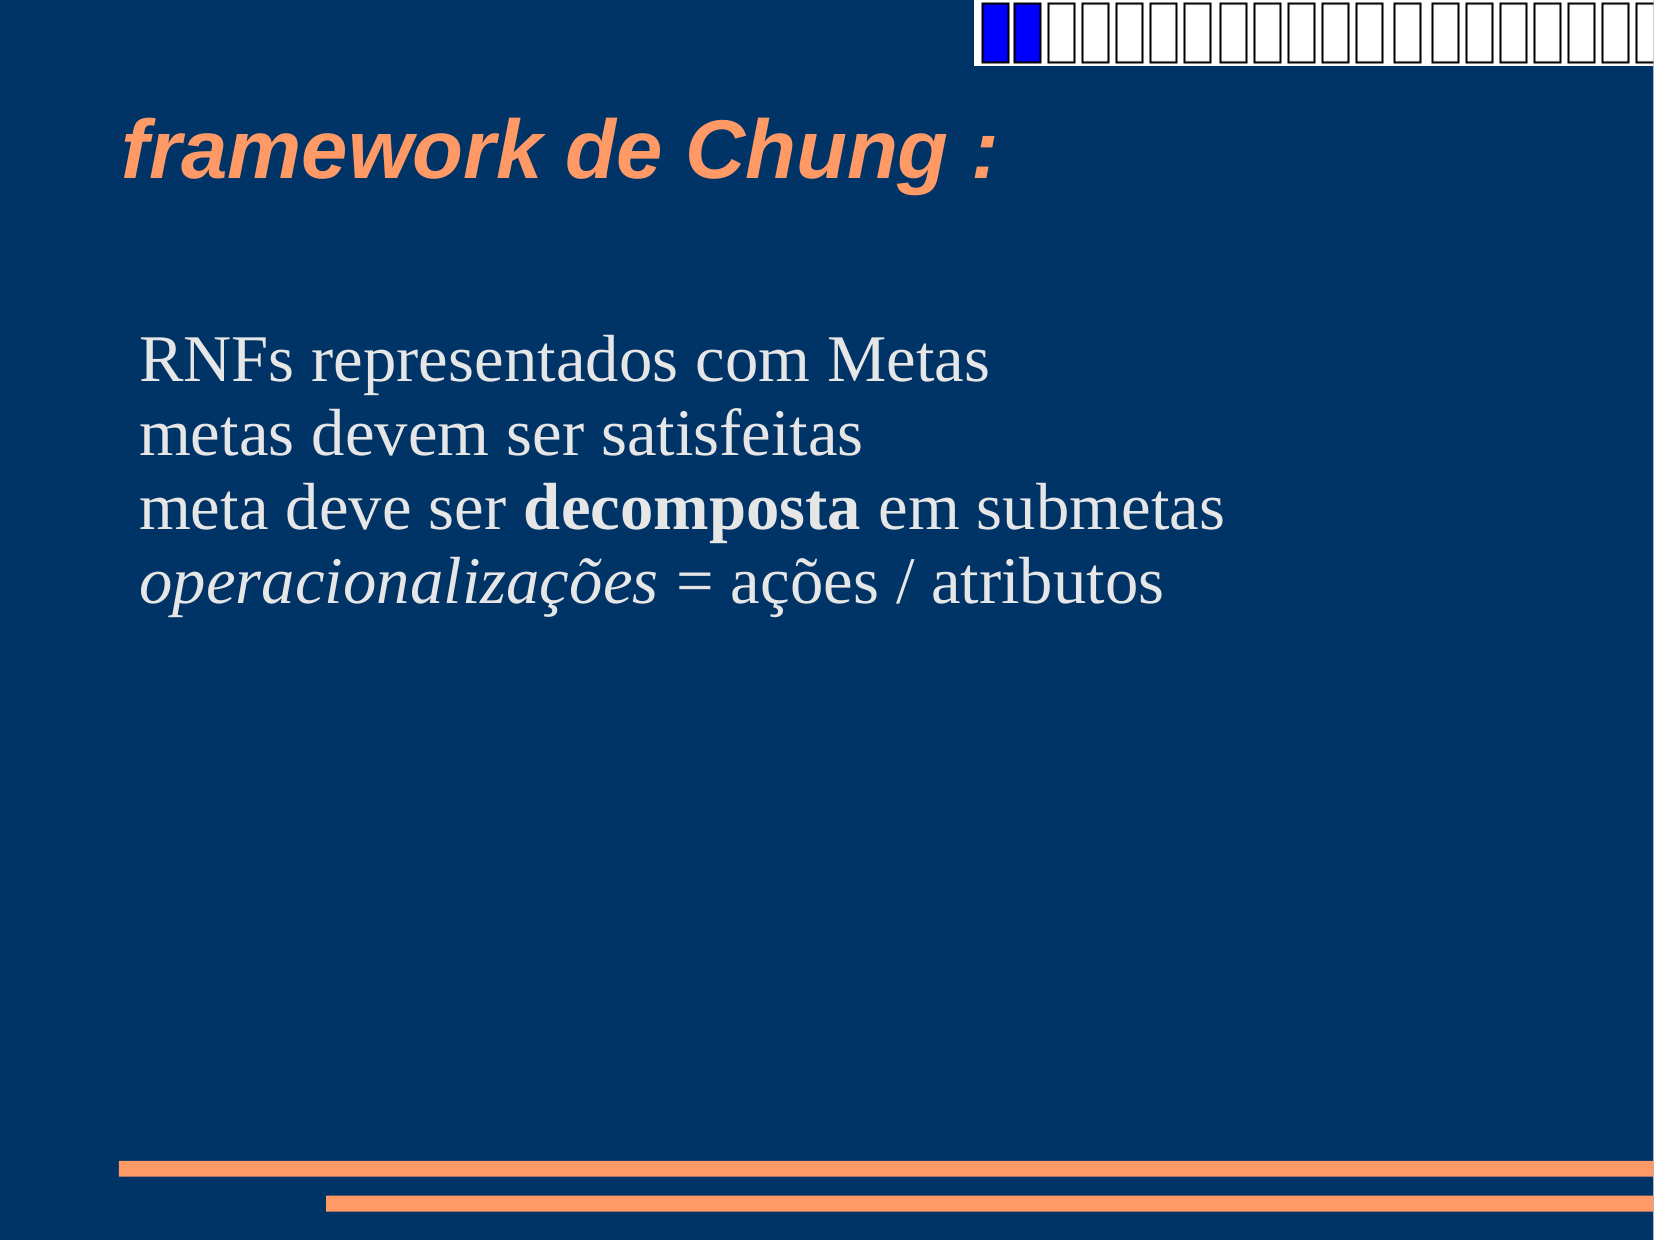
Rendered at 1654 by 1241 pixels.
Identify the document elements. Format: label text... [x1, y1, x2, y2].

list RNFs representados com Metas metas devem ser satisfeitas meta deve ser decomposta em submetas operacionalizações = ações / atributos [121, 322, 1561, 768]
picture [974, 0, 1654, 66]
title framework de Chung : [121, 46, 1534, 254]
